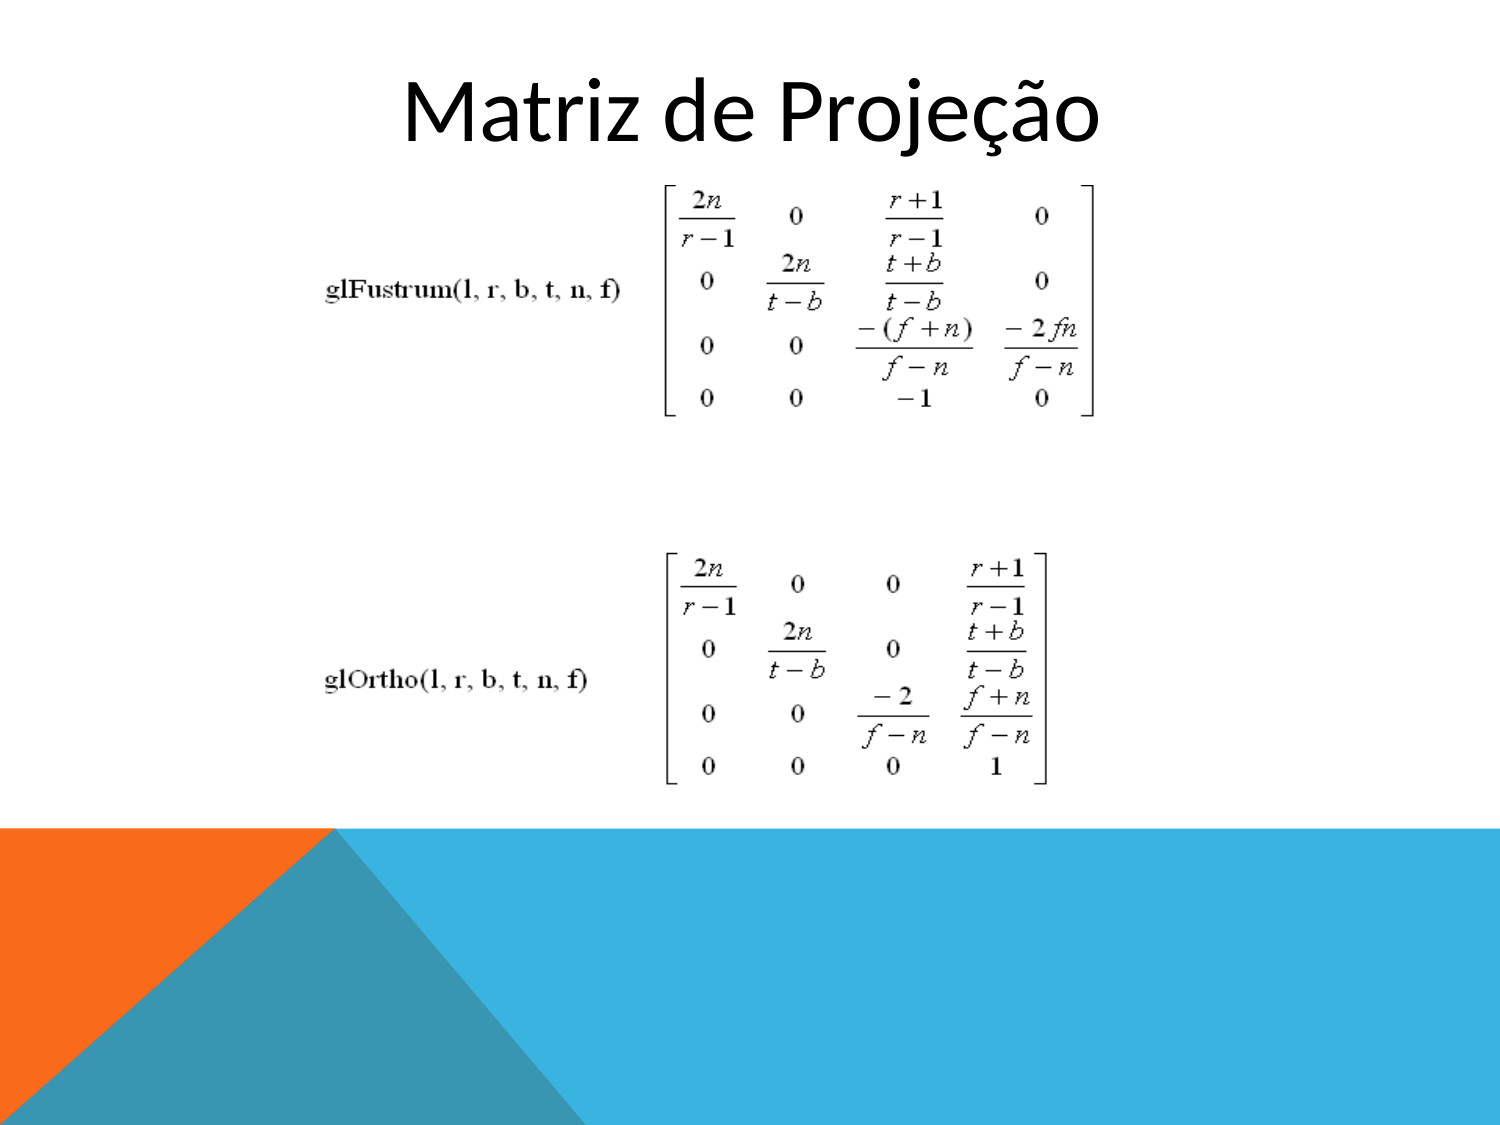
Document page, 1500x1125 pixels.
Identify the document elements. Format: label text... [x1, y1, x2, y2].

title Matriz de Projeção [135, 60, 1369, 150]
picture [324, 185, 1097, 786]
